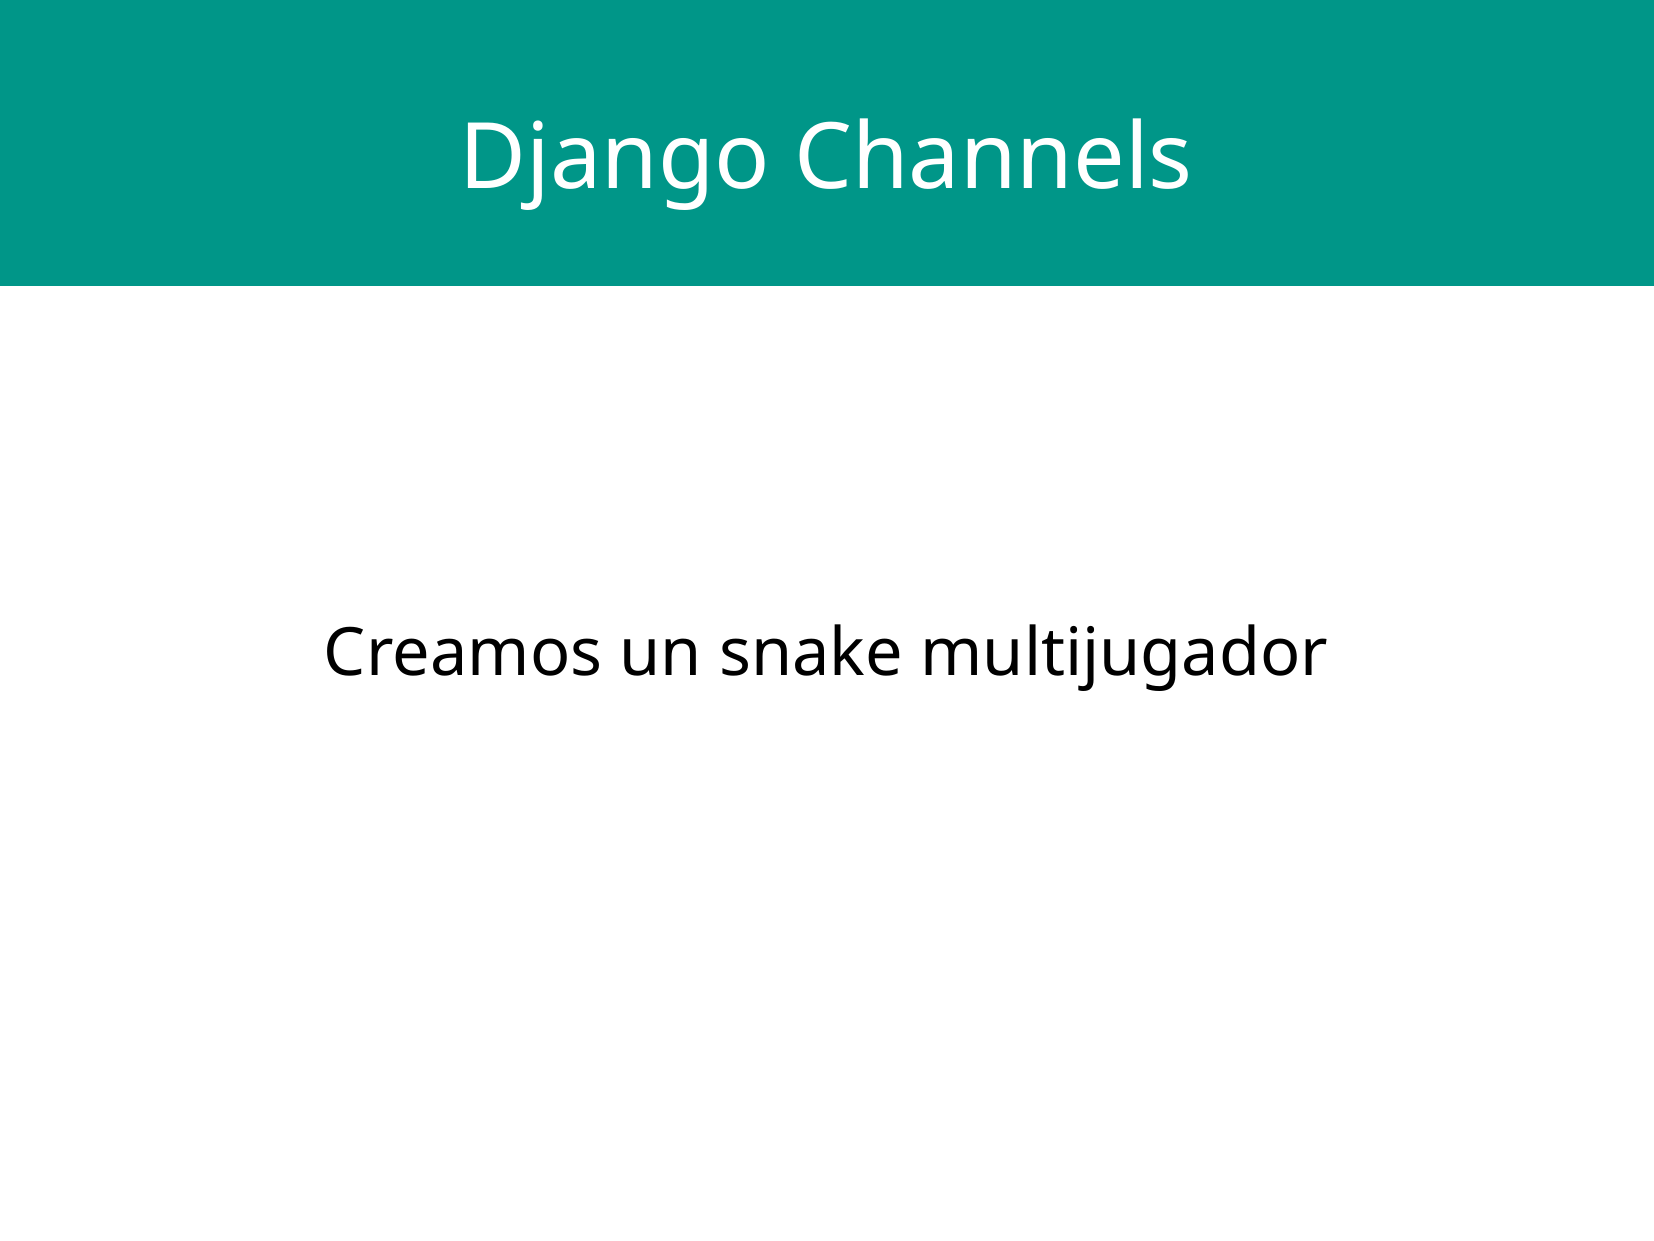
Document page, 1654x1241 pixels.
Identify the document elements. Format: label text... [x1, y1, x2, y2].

title Django Channels [82, 49, 1571, 257]
subtitle Creamos un snake multijugador [82, 290, 1571, 1010]
